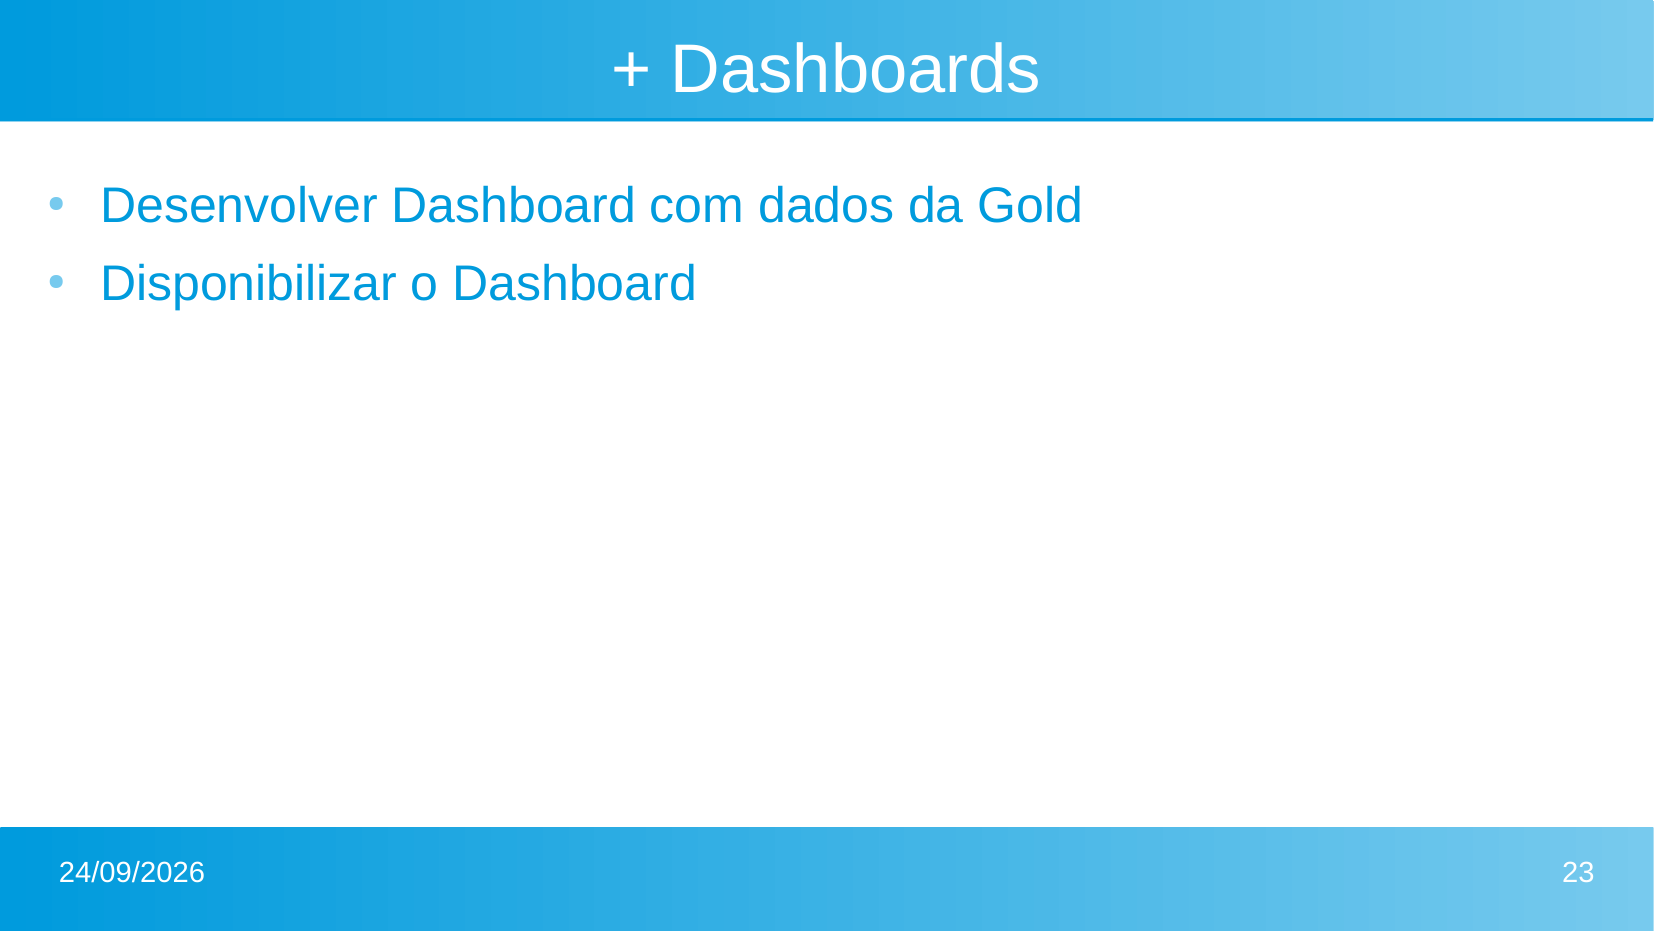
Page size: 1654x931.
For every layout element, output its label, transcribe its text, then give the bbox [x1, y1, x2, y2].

title + Dashboards [59, 29, 1595, 108]
list Desenvolver Dashboard com dados da Gold Disponibilizar o Dashboard [29, 177, 1565, 355]
